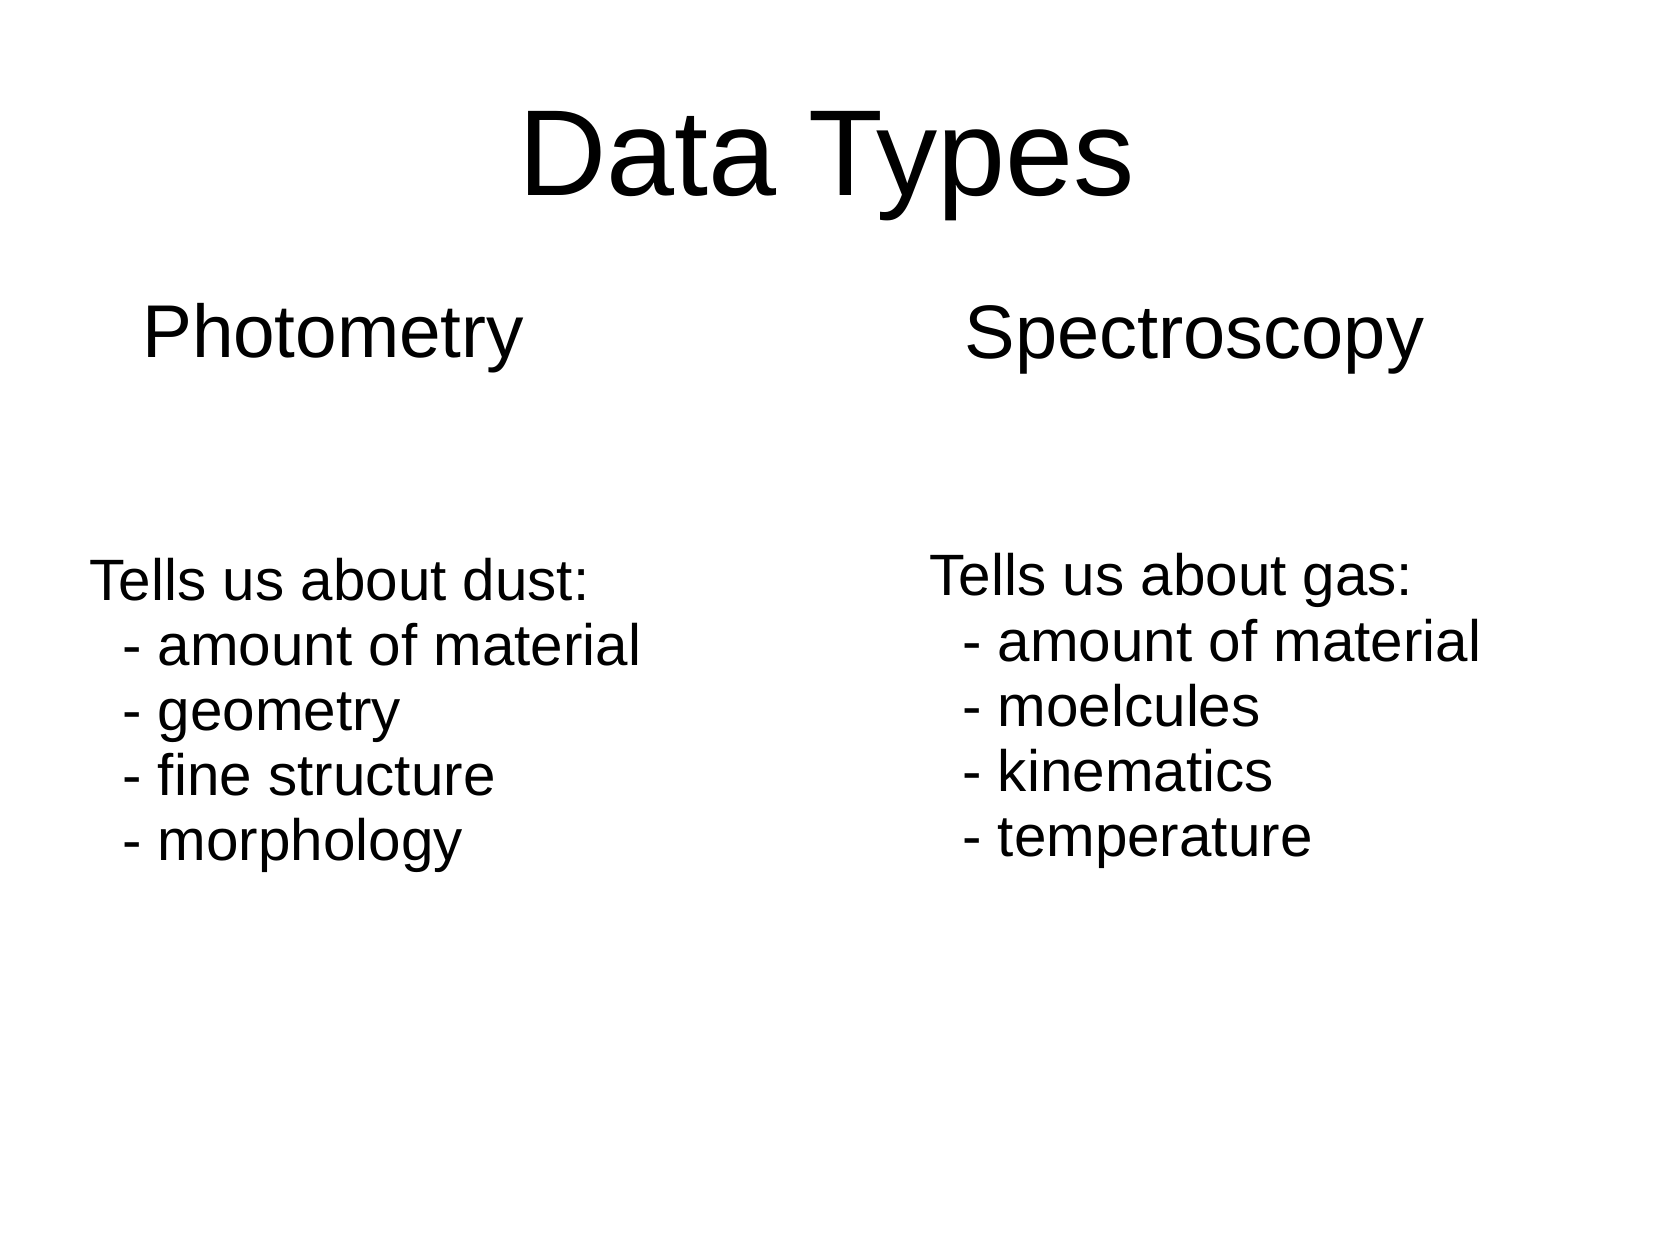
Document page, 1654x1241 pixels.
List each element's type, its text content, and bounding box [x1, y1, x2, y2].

list Spectroscopy [900, 290, 1523, 376]
text_box Tells us about gas: - amount of material - moelcules - kinematics - temperature [915, 535, 1531, 901]
title Data Types [82, 49, 1571, 257]
text_box Tells us about dust: - amount of material - geometry - fine structure - morphology [75, 540, 691, 905]
list Photometry [82, 290, 601, 376]
